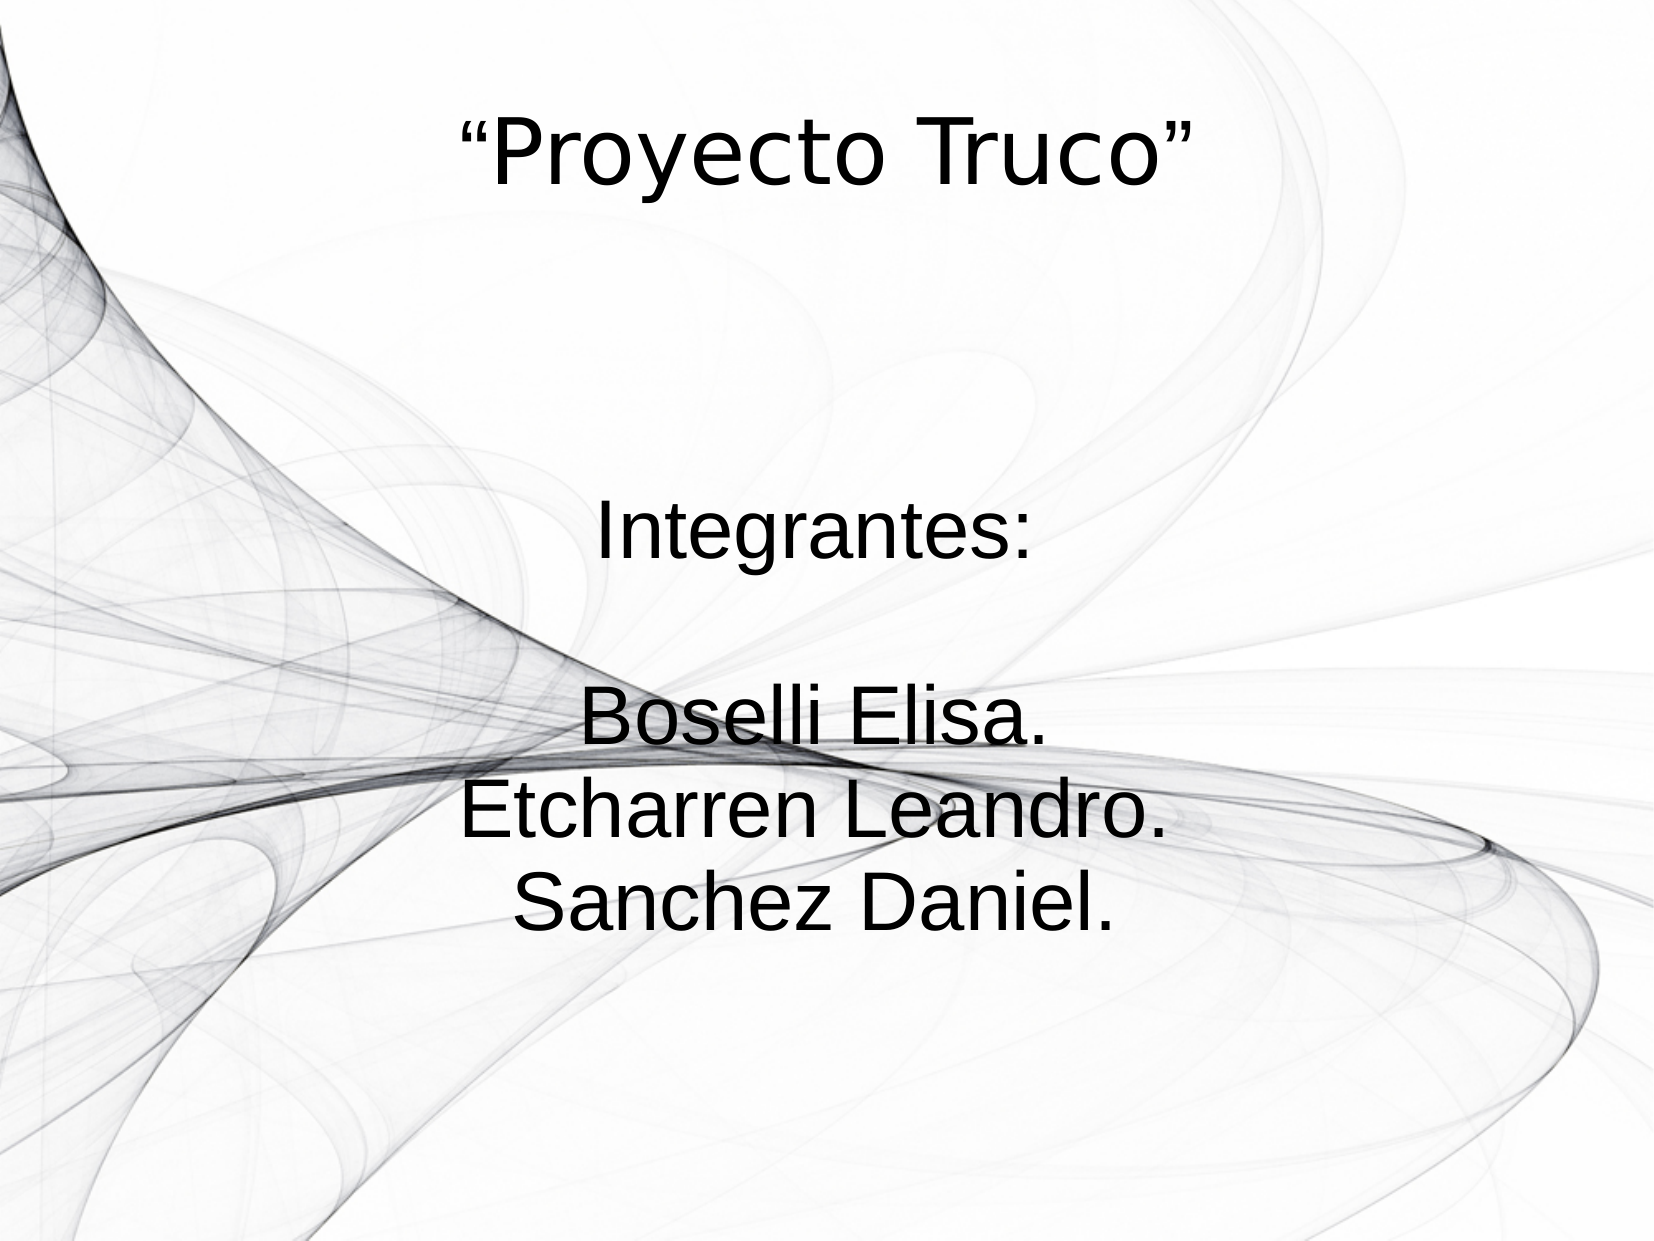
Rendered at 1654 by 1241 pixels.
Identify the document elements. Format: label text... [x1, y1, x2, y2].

picture [0, 0, 1654, 1241]
subtitle Integrantes: Boselli Elisa. Etcharren Leandro. Sanchez Daniel. [70, 318, 1560, 1039]
title “Proyecto Truco” [82, 49, 1571, 257]
